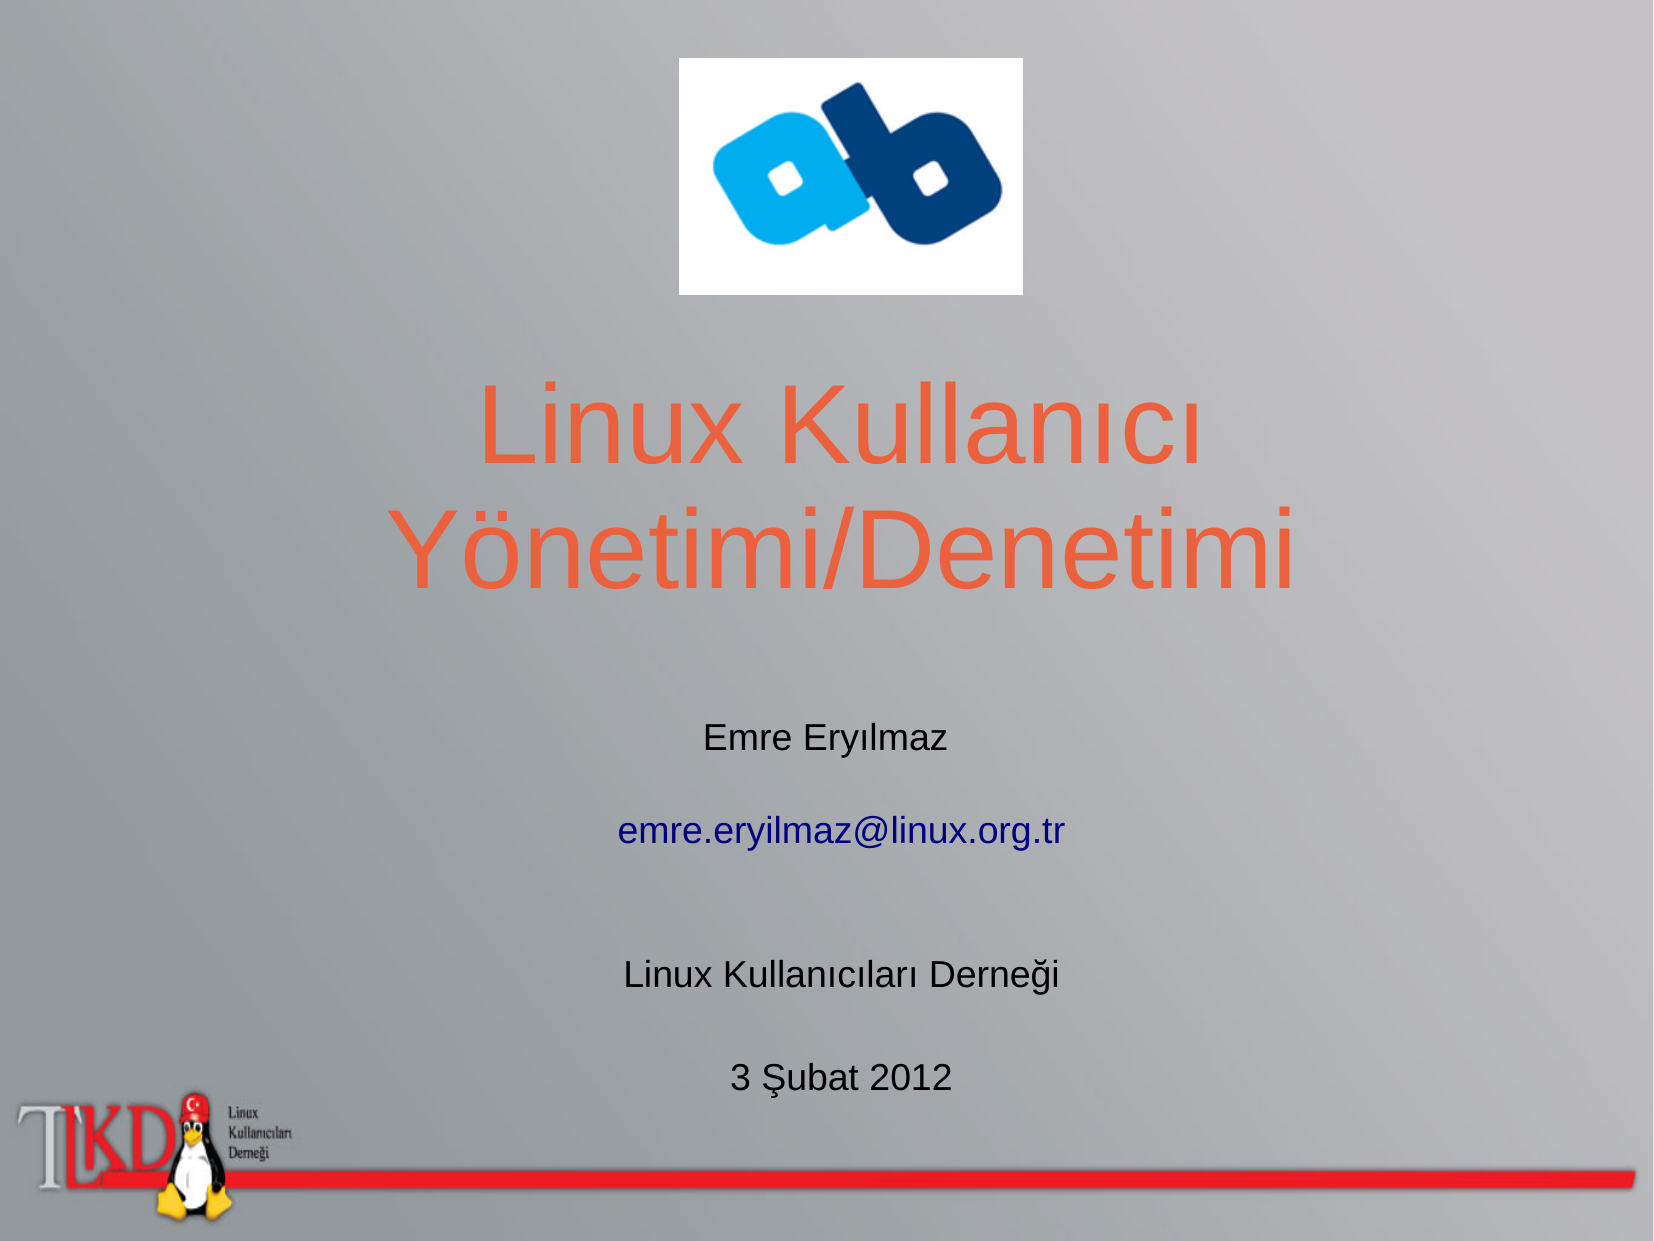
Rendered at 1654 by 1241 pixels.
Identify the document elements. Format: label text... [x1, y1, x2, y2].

text_box Emre Eryılmaz emre.eryilmaz@linux.org.tr Linux Kullanıcıları Derneği 3 Şubat 2012 [118, 708, 1565, 1107]
text_box Linux Kullanıcı Yönetimi/Denetimi [295, 354, 1388, 621]
picture [0, 0, 1654, 1241]
